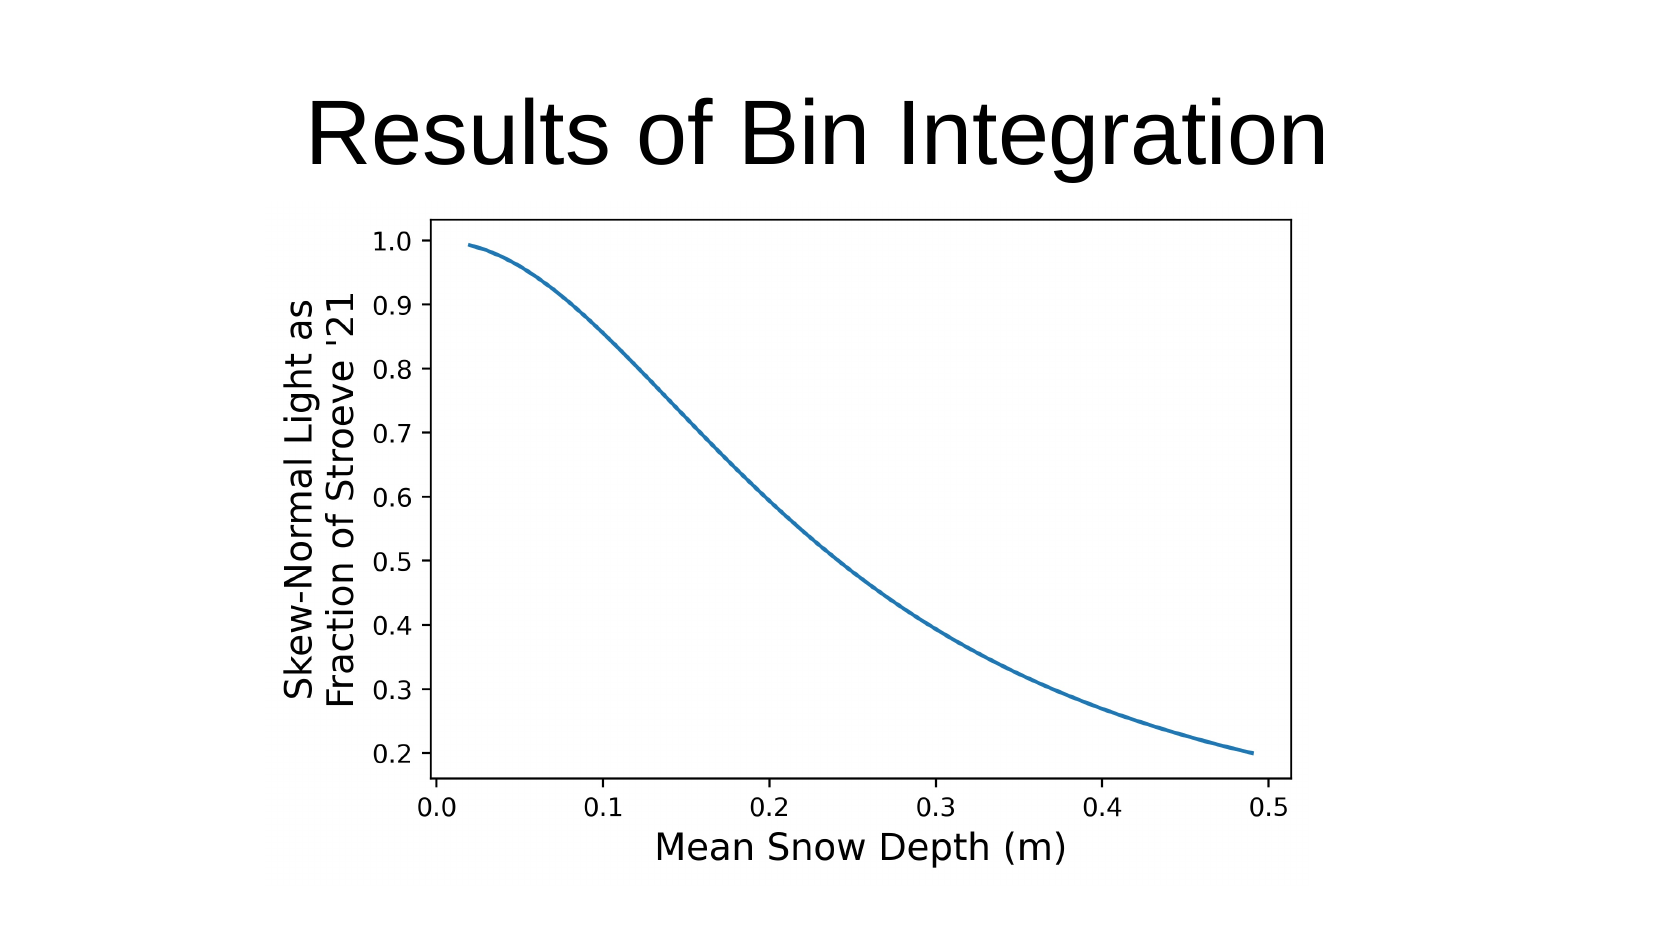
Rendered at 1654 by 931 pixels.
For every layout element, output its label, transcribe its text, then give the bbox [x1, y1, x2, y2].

title Results of Bin Integration [94, 29, 1542, 235]
picture [265, 201, 1309, 886]
